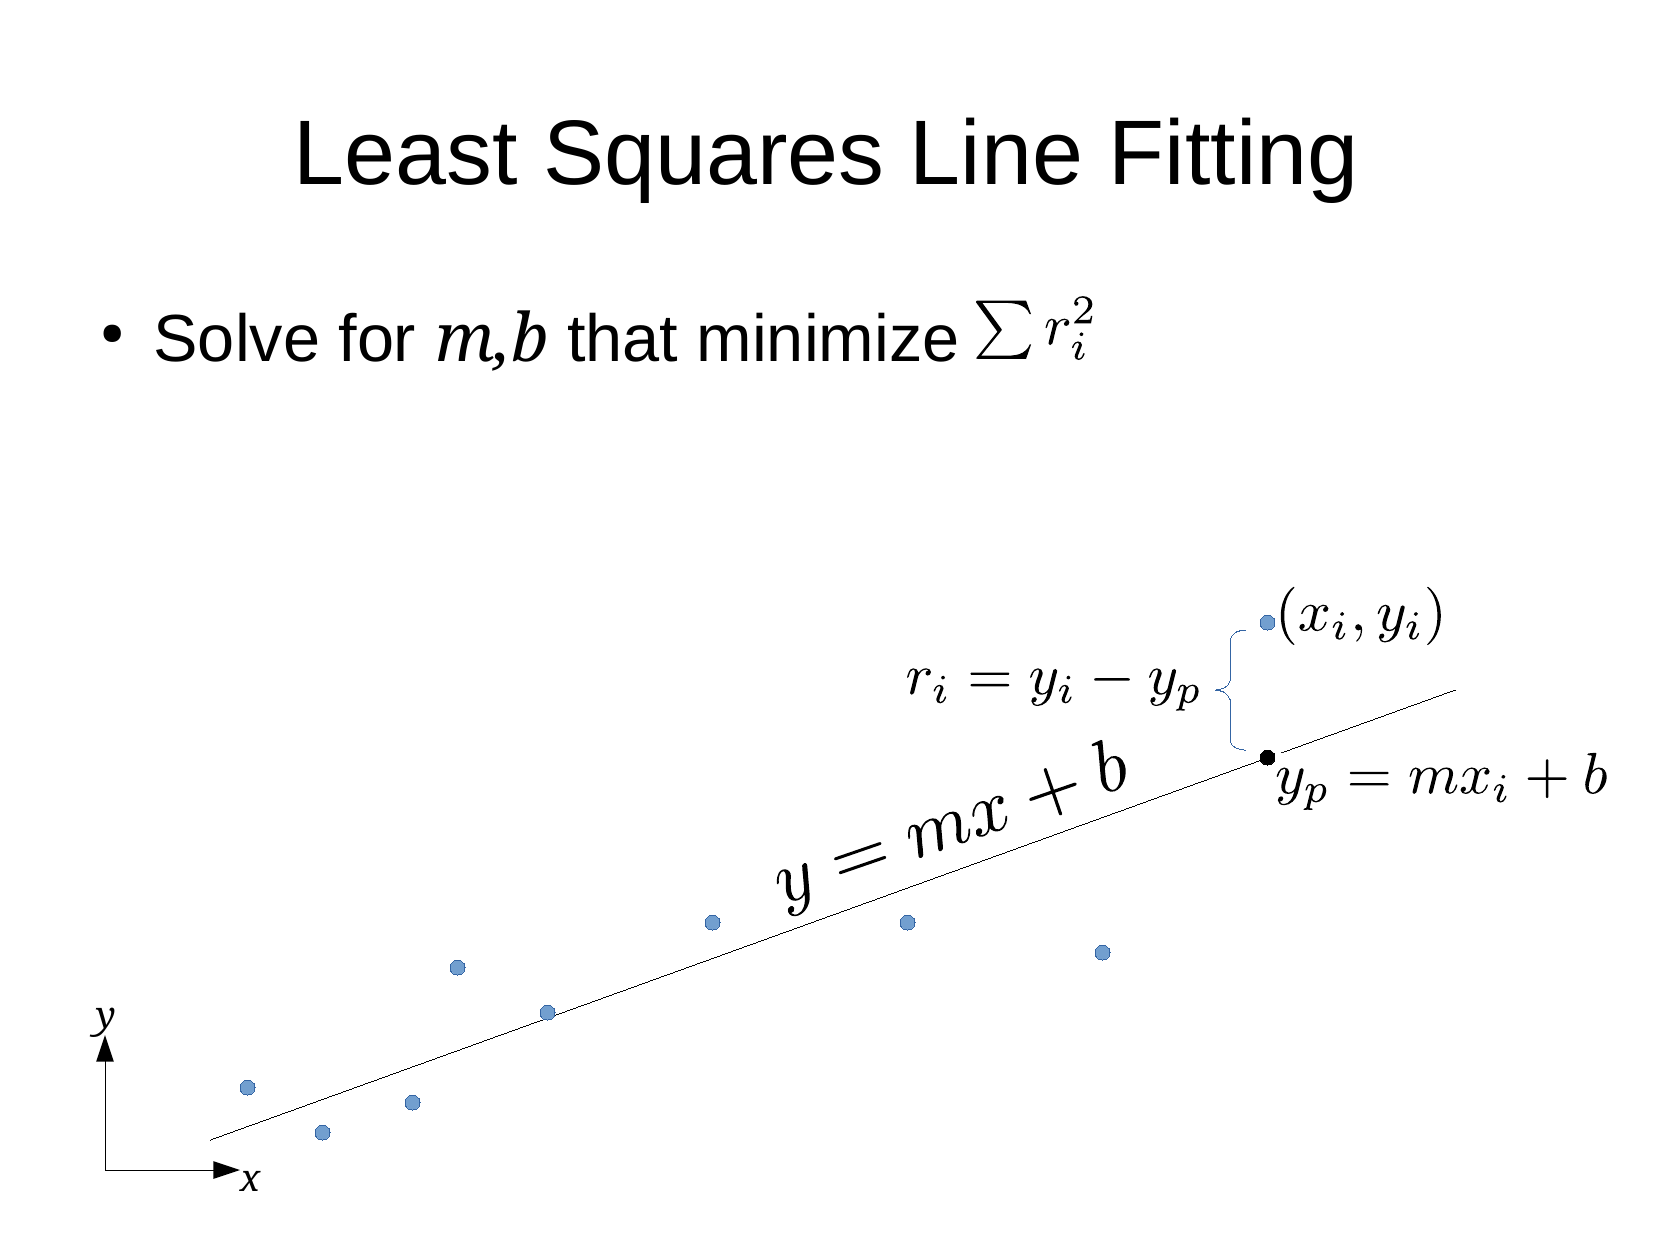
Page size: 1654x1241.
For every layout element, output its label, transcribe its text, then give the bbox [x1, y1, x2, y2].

text_box x [225, 1143, 271, 1201]
text_box y [81, 981, 128, 1038]
title Least Squares Line Fitting [82, 49, 1571, 257]
text_box [705, 915, 721, 931]
text_box [1260, 750, 1608, 811]
text_box [1260, 586, 1447, 646]
list Solve for m,b that minimize [82, 290, 1571, 1010]
text_box [240, 1080, 256, 1096]
text_box [972, 296, 1096, 361]
text_box [900, 915, 916, 931]
text_box [405, 1095, 421, 1111]
text_box [540, 1005, 556, 1021]
text_box [1095, 945, 1111, 961]
text_box [765, 735, 1138, 919]
text_box [905, 660, 1201, 711]
text_box [450, 960, 466, 976]
text_box [315, 1125, 331, 1141]
